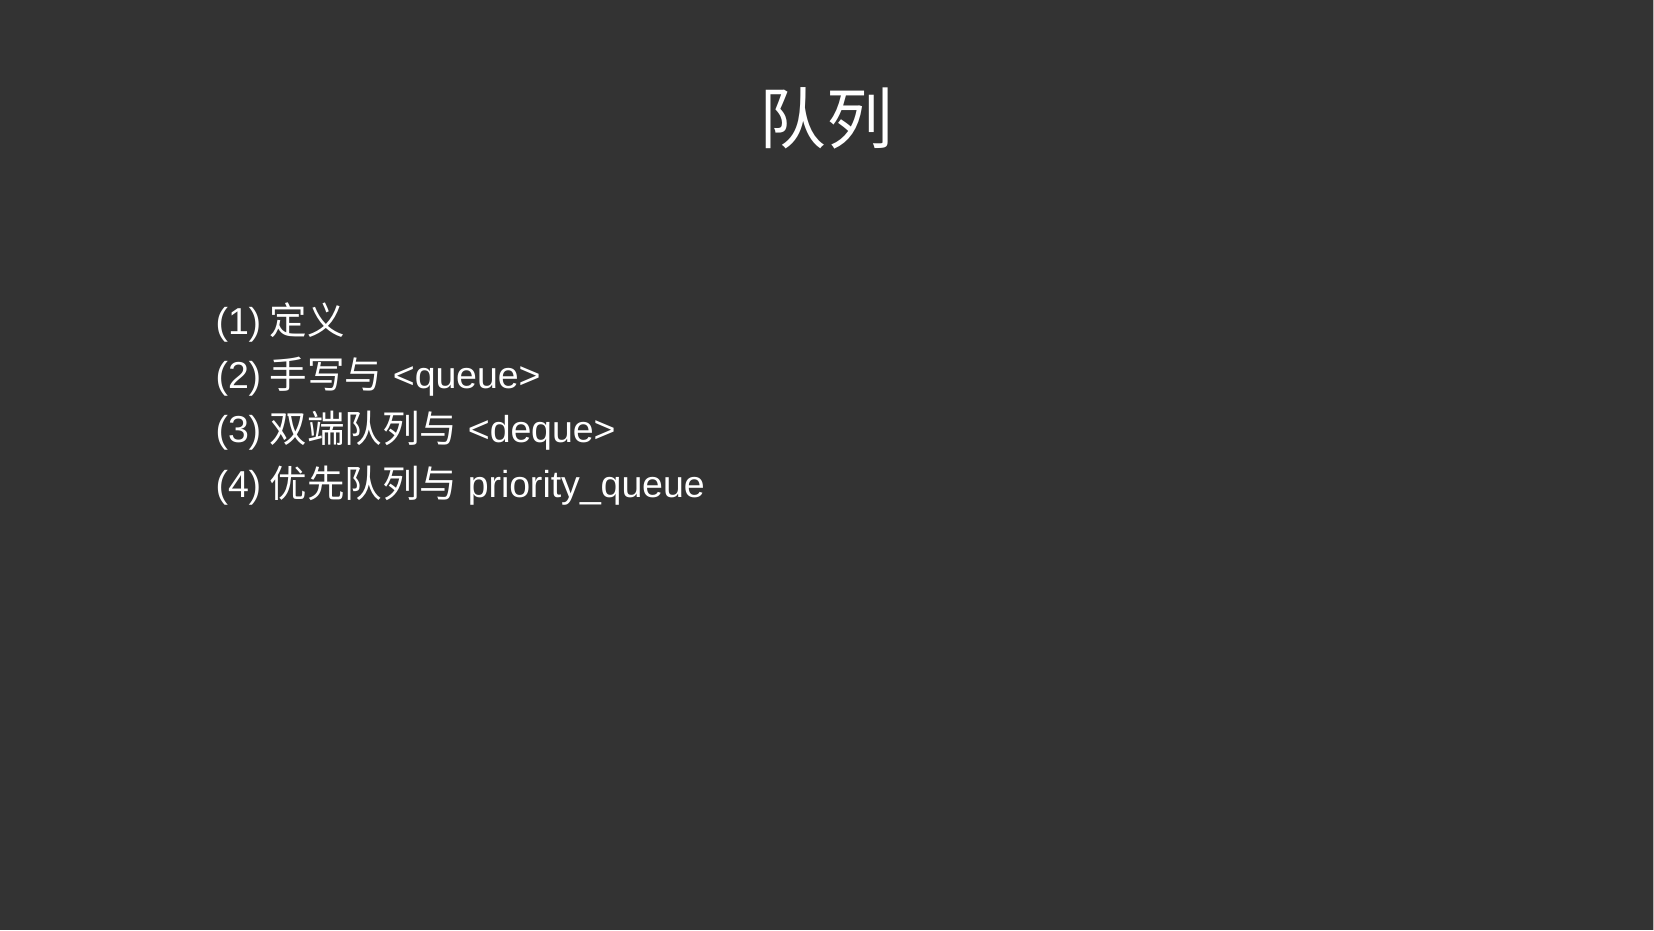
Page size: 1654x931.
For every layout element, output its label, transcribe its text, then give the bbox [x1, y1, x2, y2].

title 队列 [82, 37, 1571, 193]
text_box (1)定义 (2)手写与<queue> (3)双端队列与<deque> (4)优先队列与priority_queue [200, 283, 898, 521]
